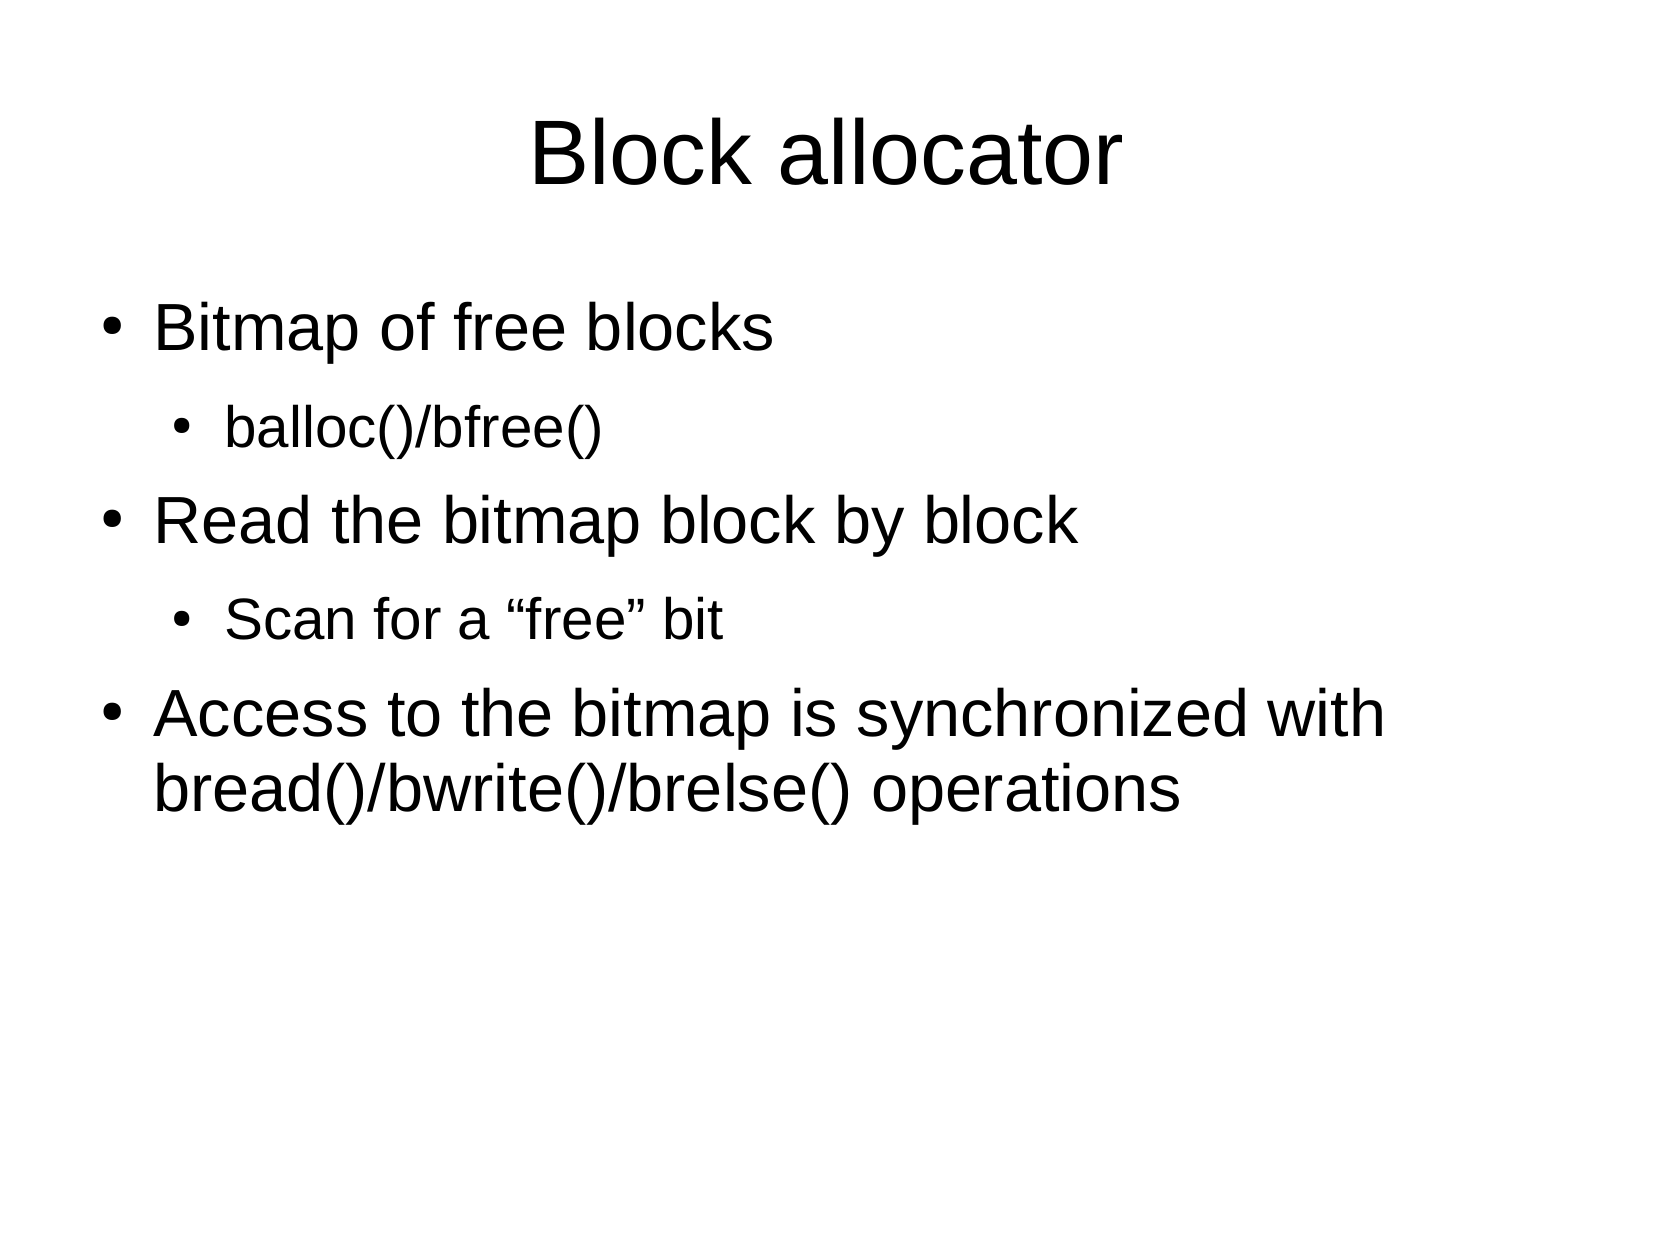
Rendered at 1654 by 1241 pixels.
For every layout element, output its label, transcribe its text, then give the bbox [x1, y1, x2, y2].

title Block allocator [82, 49, 1571, 257]
list Bitmap of free blocks balloc()/bfree() Read the bitmap block by block Scan for a “free” bit Access to the bitmap is synchronized with bread()/bwrite()/brelse() operations [82, 290, 1571, 1010]
